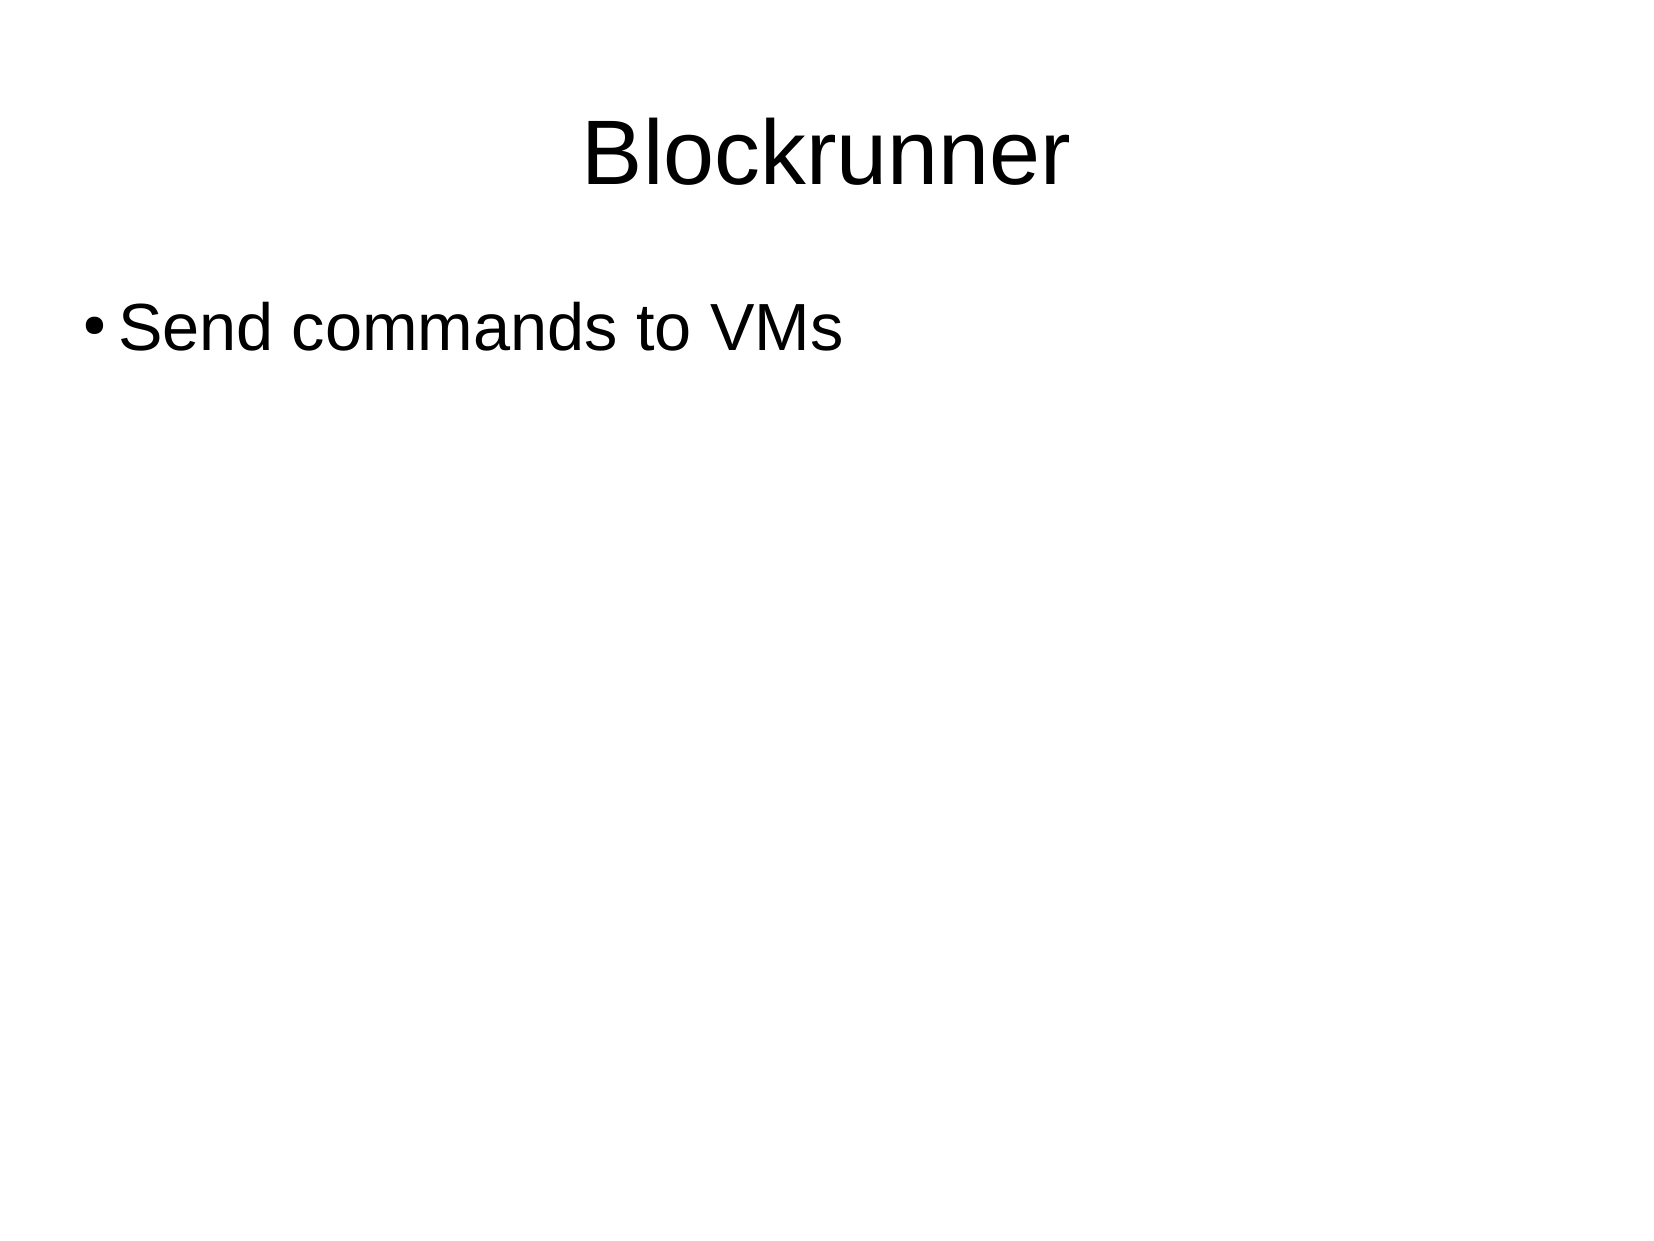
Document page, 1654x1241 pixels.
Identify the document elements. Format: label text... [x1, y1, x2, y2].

list Send commands to VMs [82, 290, 1571, 1010]
title Blockrunner [82, 49, 1571, 257]
